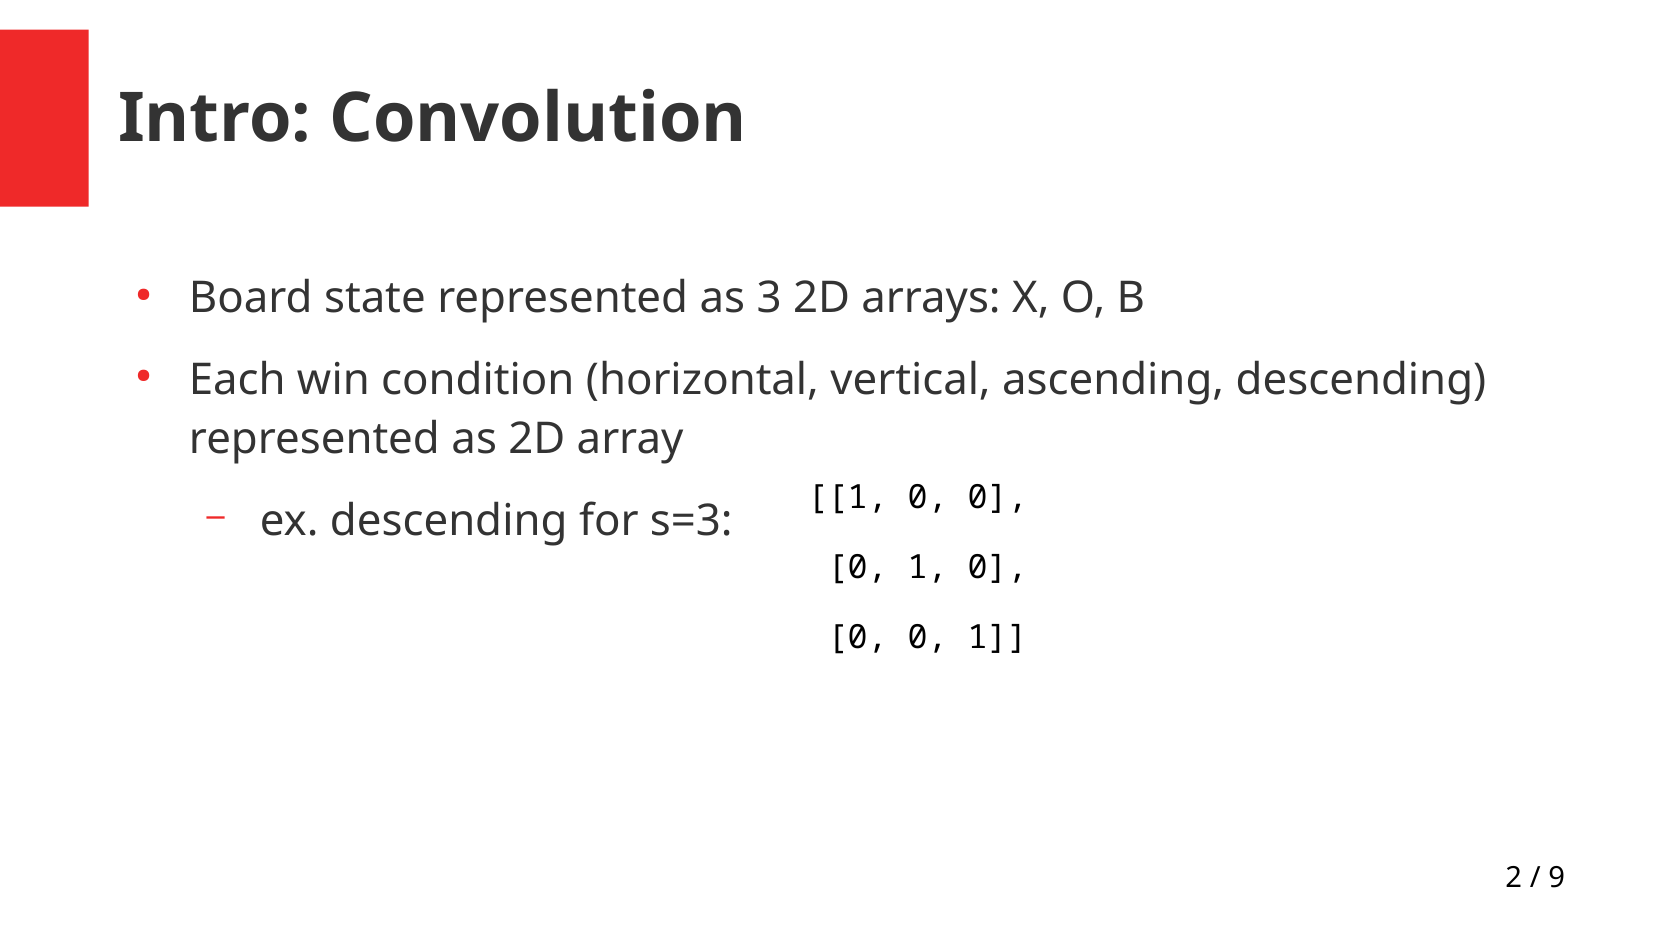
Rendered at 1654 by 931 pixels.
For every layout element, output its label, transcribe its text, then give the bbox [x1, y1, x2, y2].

title Intro: Convolution [118, 37, 1571, 193]
text_box [[1, 0, 0], [0, 1, 0], [0, 0, 1]] [792, 465, 1051, 676]
list Board state represented as 3 2D arrays: X, O, B Each win condition (horizontal, vertical, ascending, descending) represented as 2D array ex. descending for s=3: [118, 265, 1536, 806]
